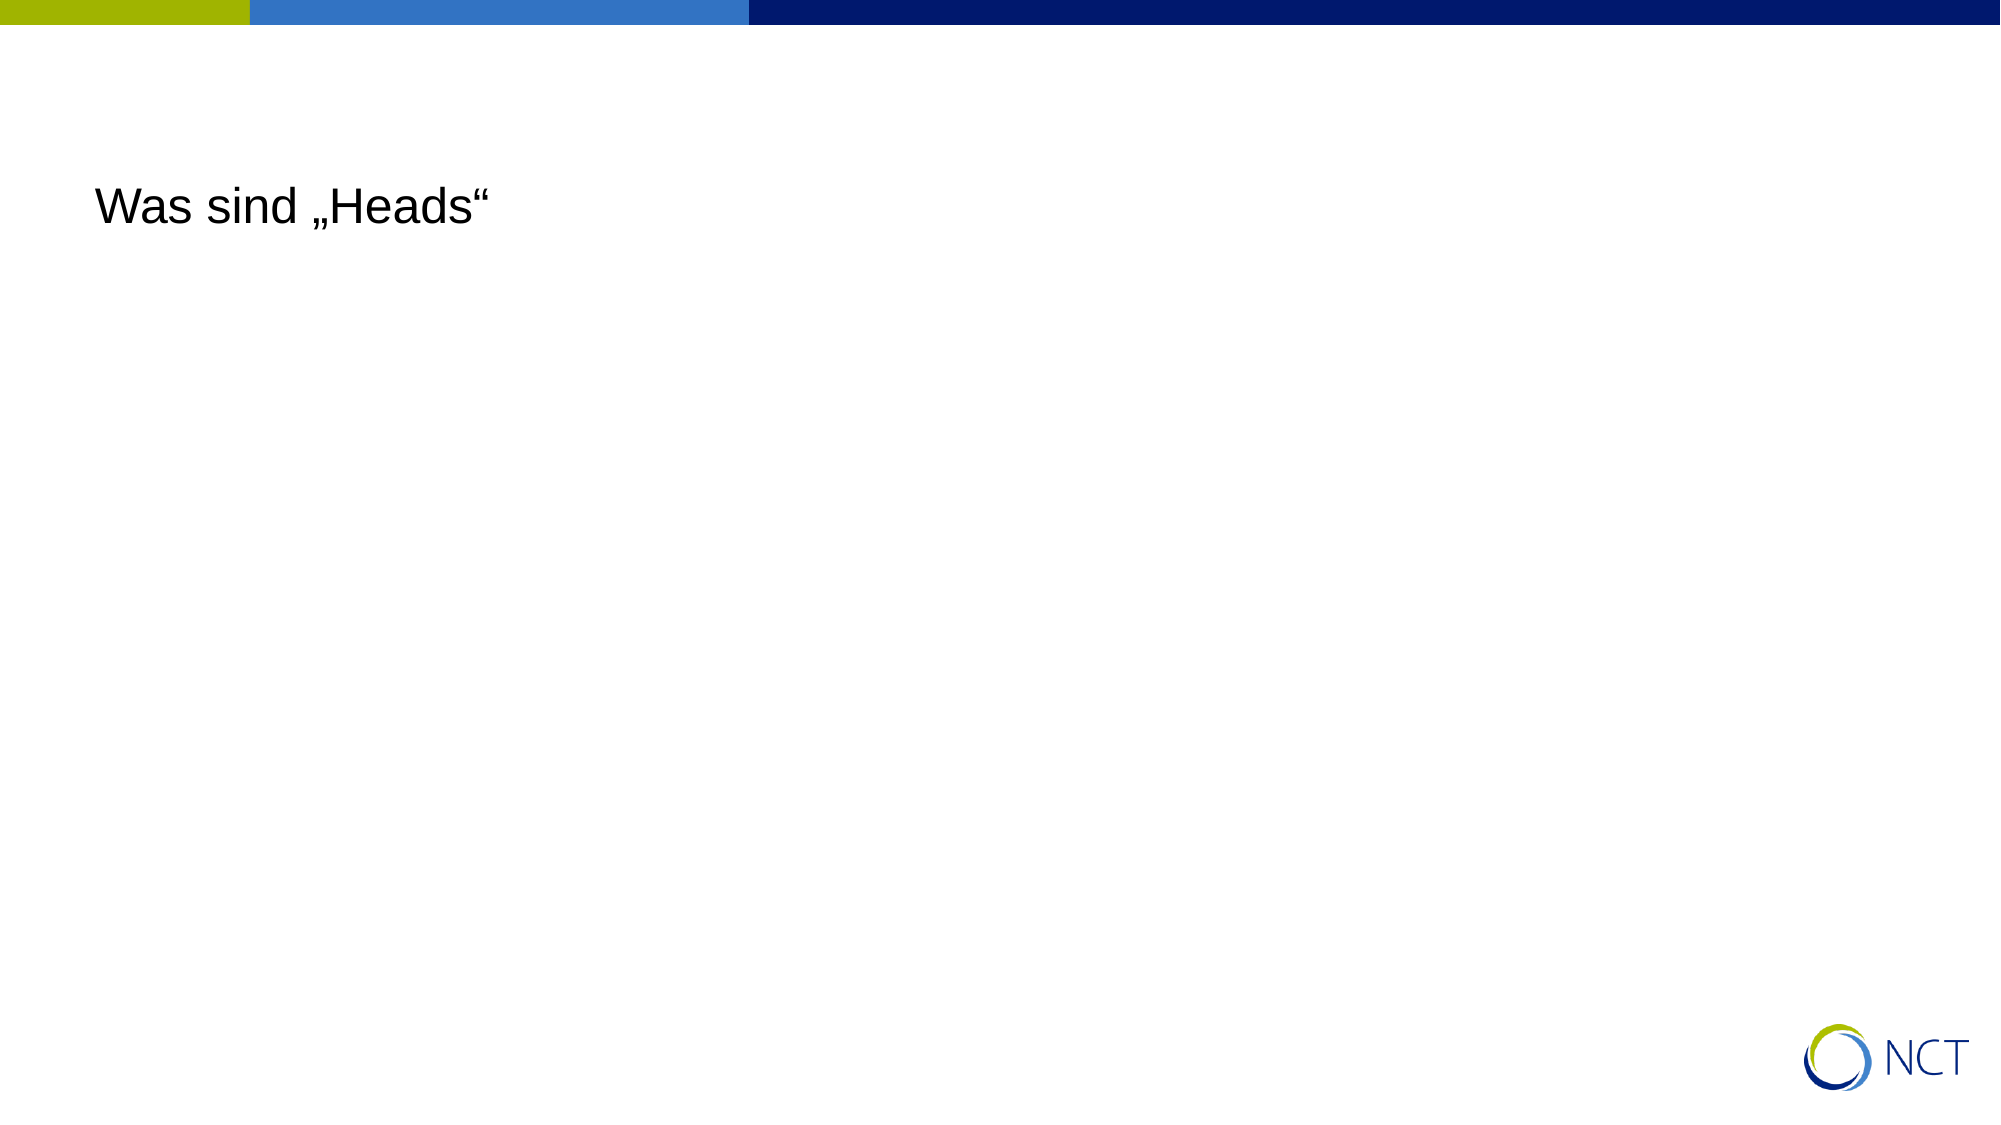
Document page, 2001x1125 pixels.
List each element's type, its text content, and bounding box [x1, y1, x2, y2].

title Was sind „Heads“ [94, 112, 1886, 300]
picture [1804, 1024, 1969, 1091]
